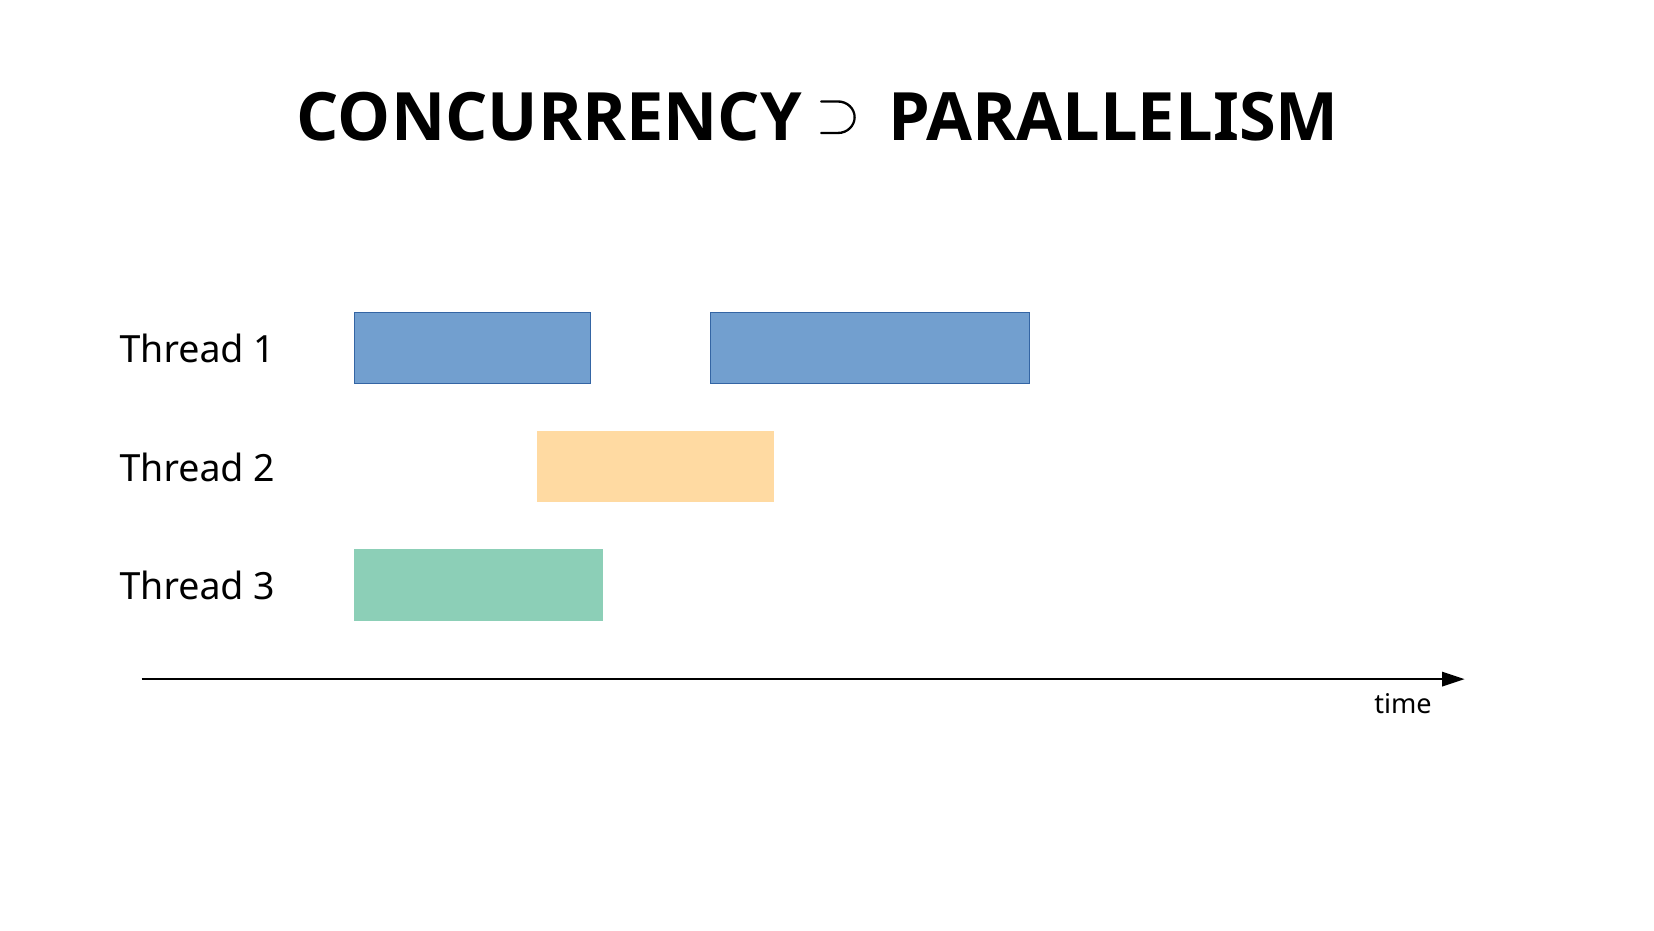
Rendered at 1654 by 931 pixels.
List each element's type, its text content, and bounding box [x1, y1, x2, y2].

text_box Thread 3 [100, 549, 295, 621]
text_box [537, 431, 774, 502]
text_box [710, 312, 1030, 384]
text_box Thread 2 [100, 431, 295, 502]
text_box time [1305, 667, 1501, 739]
text_box [354, 312, 591, 384]
title CONCURRENCY PARALLELISM [82, 36, 1571, 193]
text_box [354, 549, 603, 621]
text_box [815, 100, 861, 135]
text_box Thread 1 [100, 312, 295, 384]
